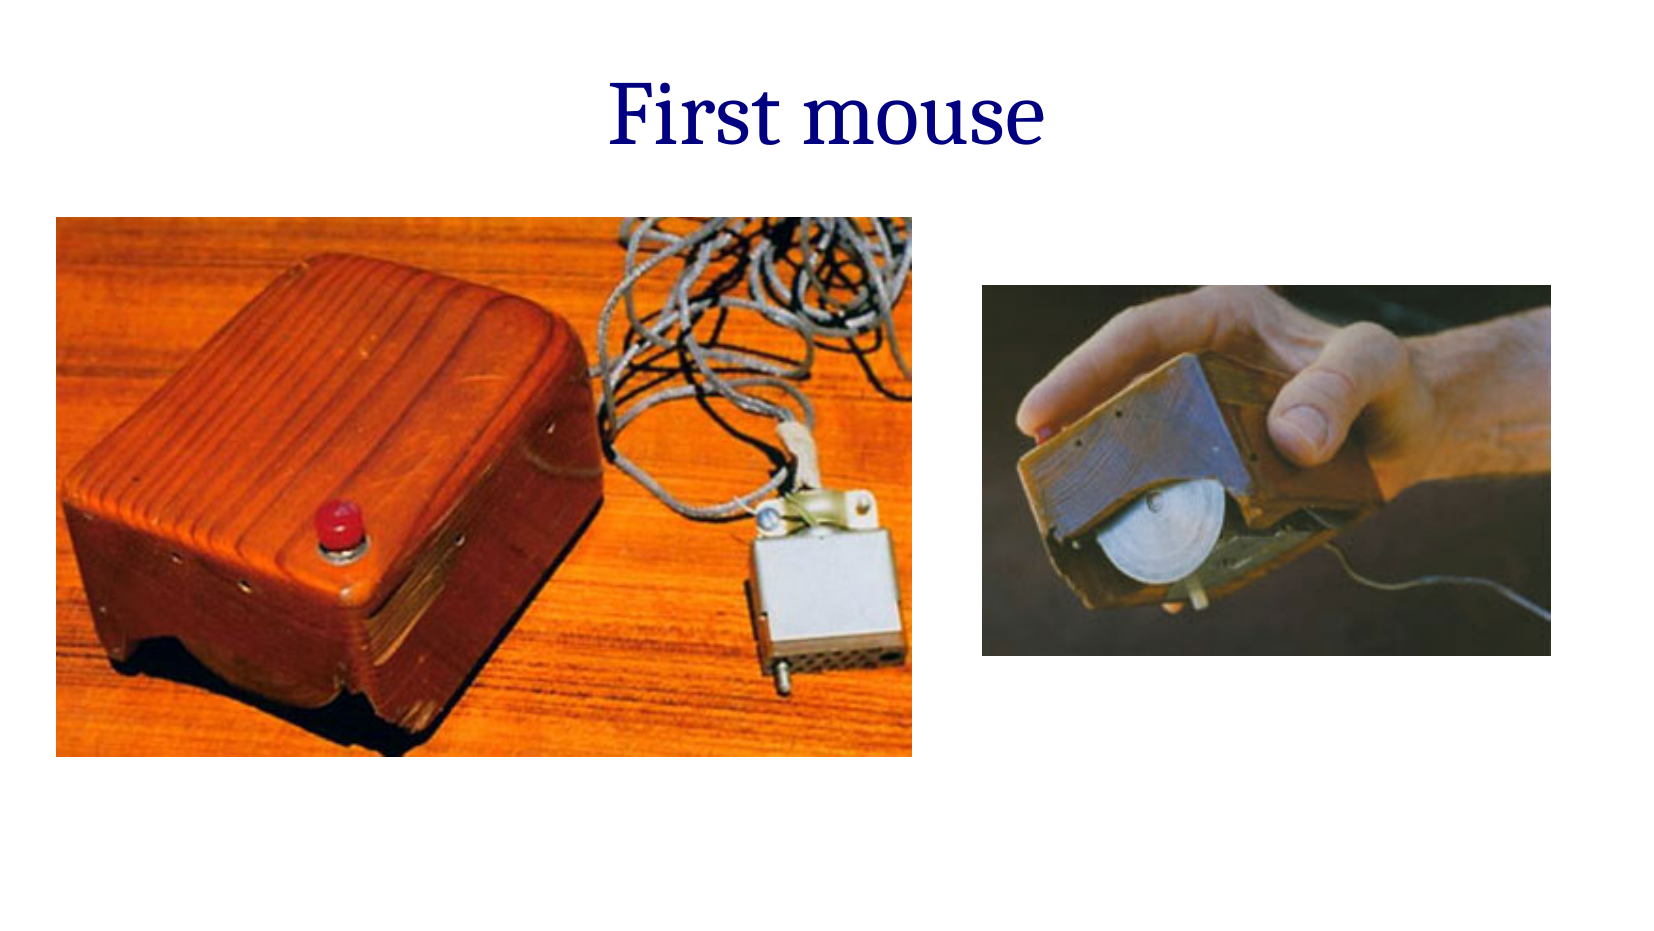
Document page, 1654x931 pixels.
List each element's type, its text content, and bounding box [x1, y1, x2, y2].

picture [982, 285, 1551, 656]
title First mouse [82, 37, 1571, 193]
picture [56, 217, 912, 758]
